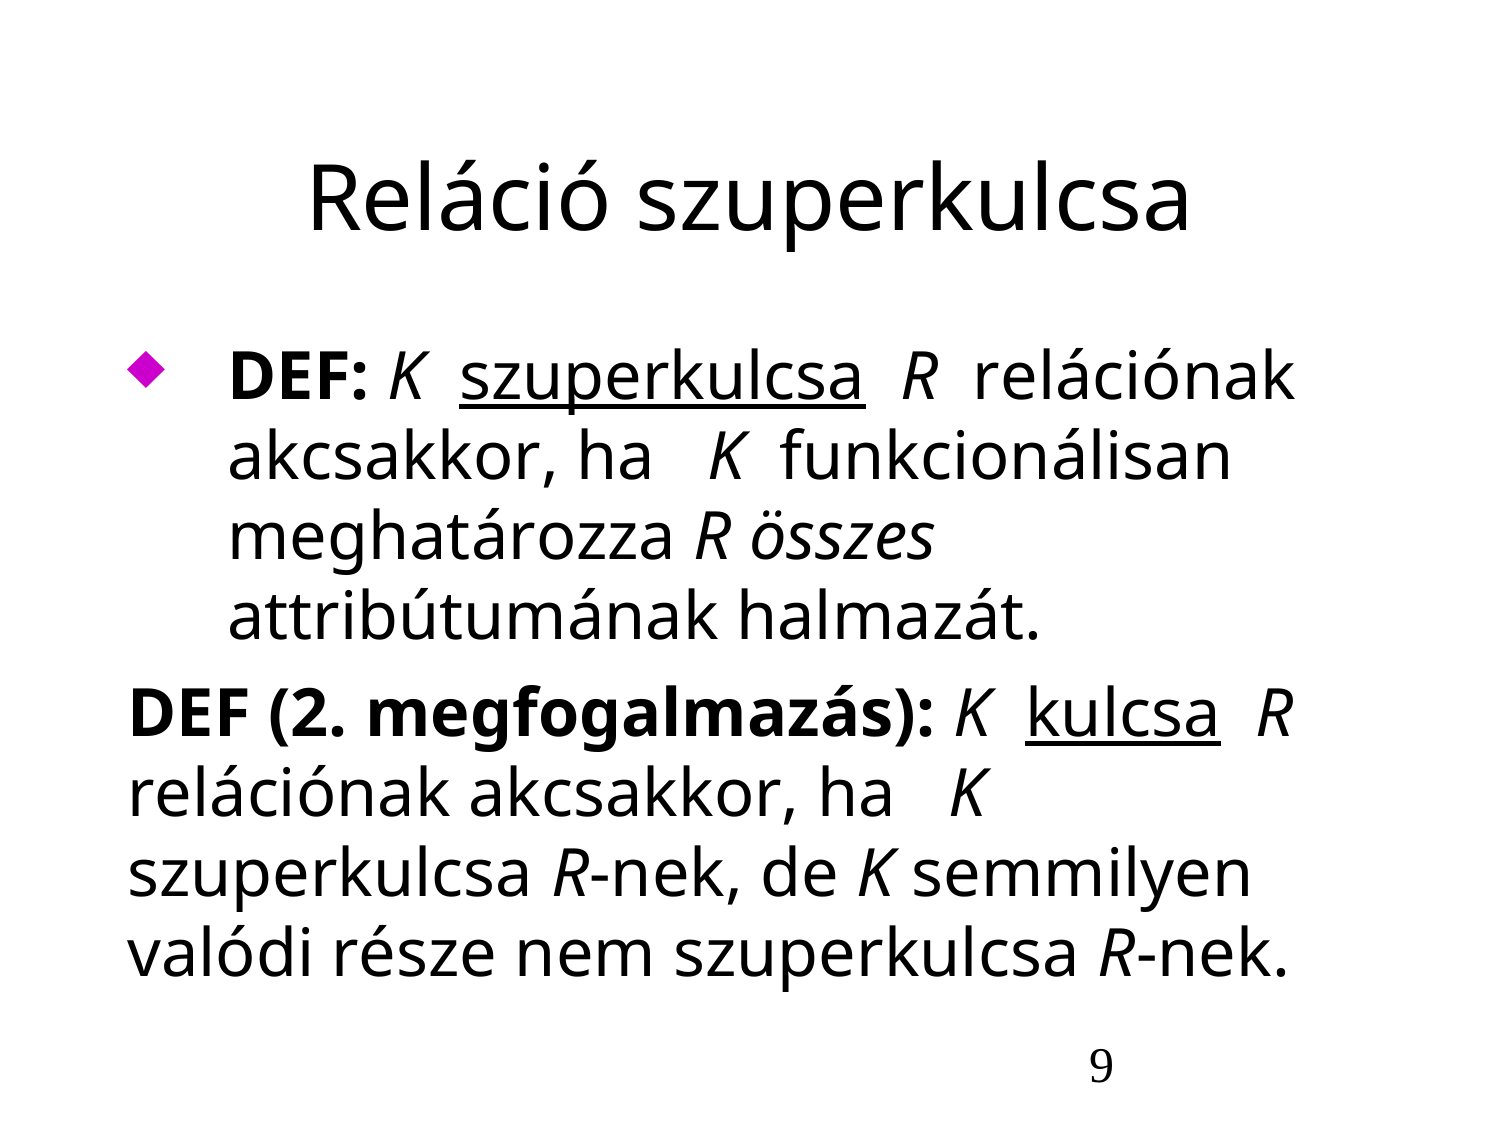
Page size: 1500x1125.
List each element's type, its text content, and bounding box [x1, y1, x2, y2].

title Reláció szuperkulcsa [112, 99, 1388, 288]
list DEF: K szuperkulcsa R relációnak akcsakkor, ha K funkcionálisan meghatározza R összes attribútumának halmazát. DEF (2. megfogalmazás): K kulcsa R relációnak akcsakkor, ha K szuperkulcsa R-nek, de K sem­milyen valódi része nem szuperkulcsa R-nek. [112, 324, 1388, 1000]
